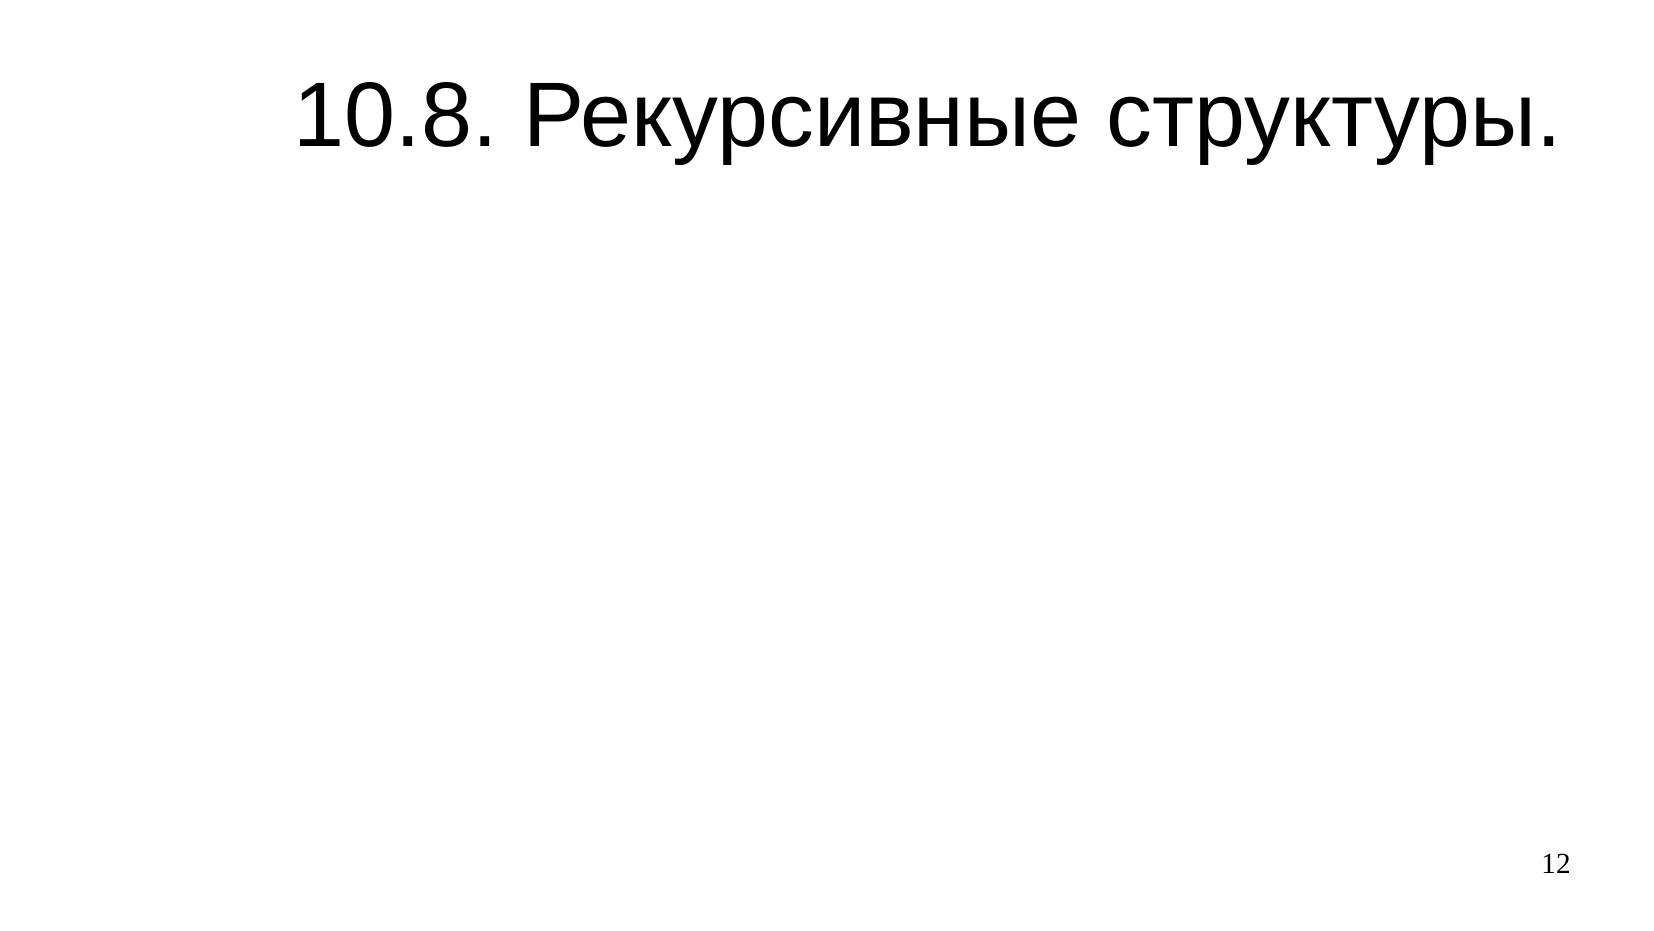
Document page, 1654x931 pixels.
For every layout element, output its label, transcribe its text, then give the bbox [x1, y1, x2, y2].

title 10.8. Рекурсивные структуры. [82, 37, 1571, 193]
